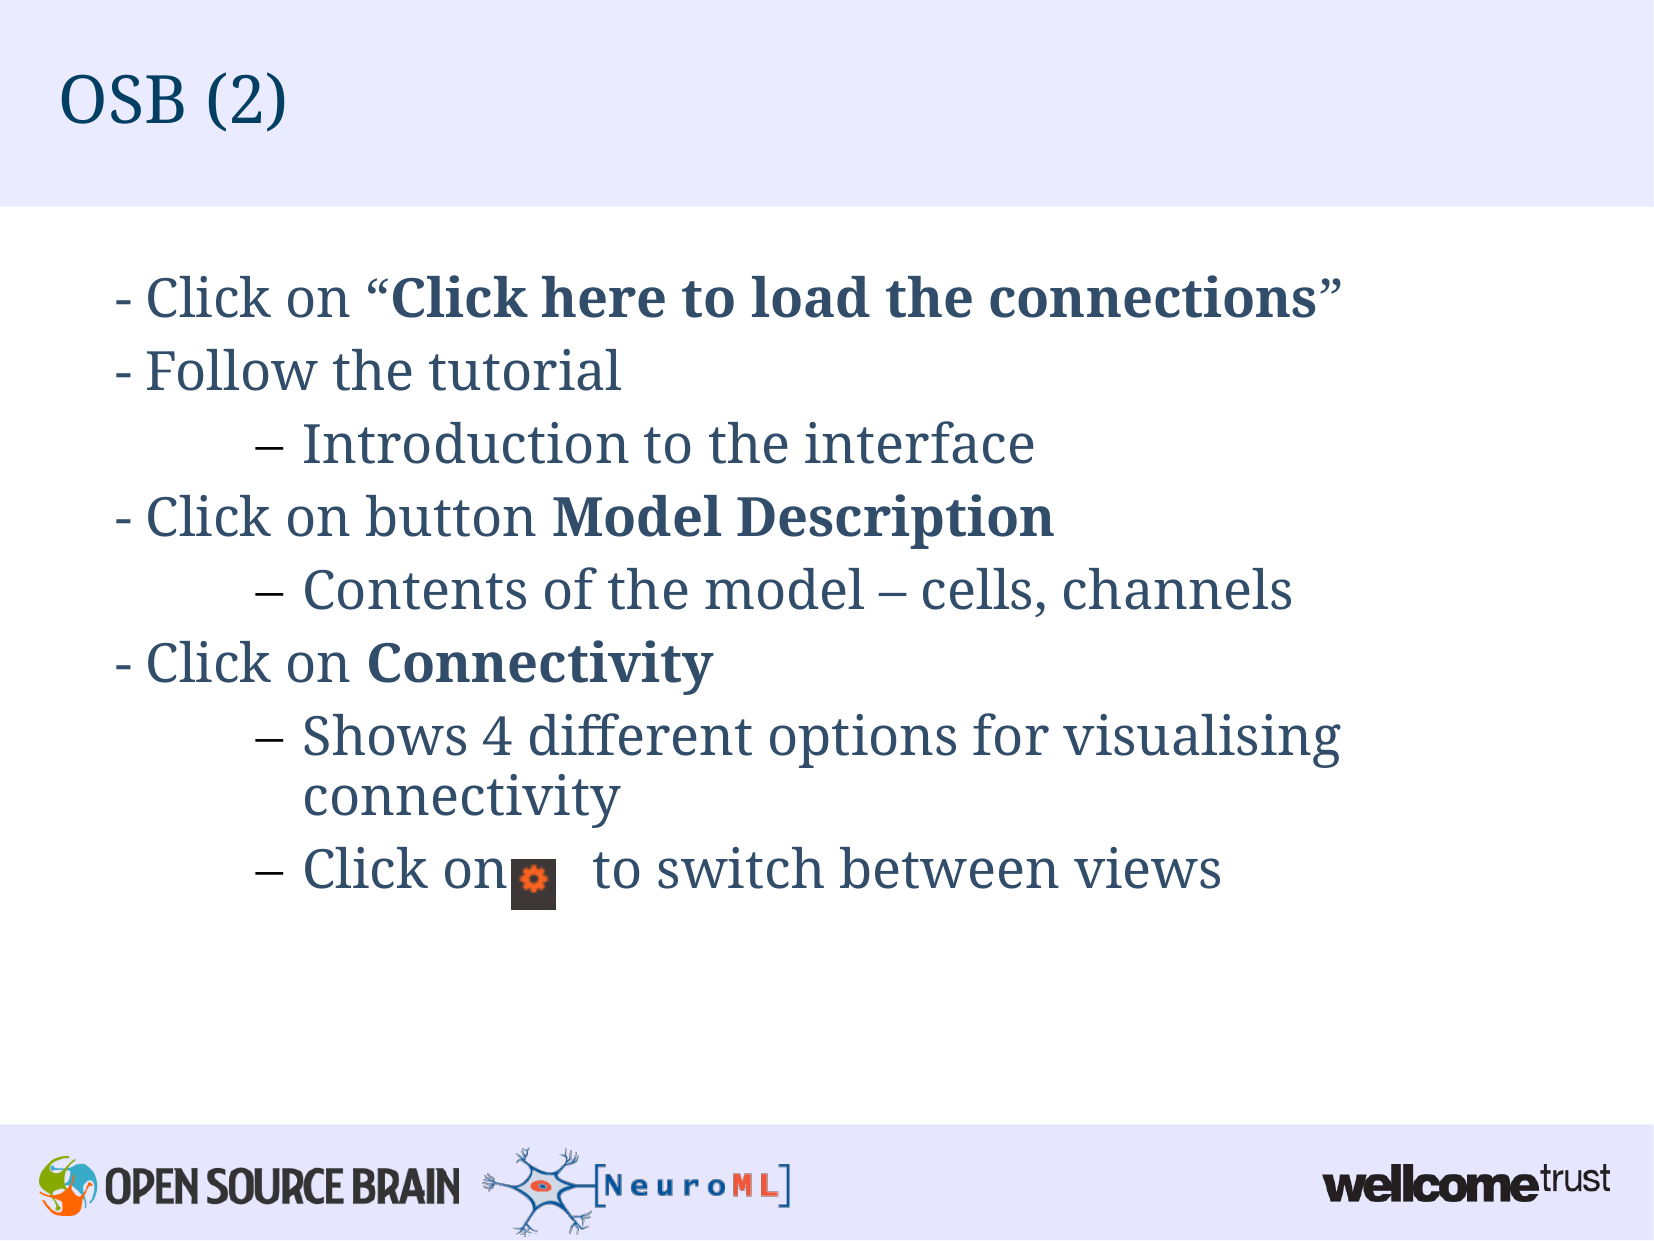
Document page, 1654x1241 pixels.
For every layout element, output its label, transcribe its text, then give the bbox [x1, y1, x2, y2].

title OSB (2) [59, 29, 1591, 173]
list - Click on “Click here to load the connections” - Follow the tutorial Introduction to the interface - Click on button Model Description Contents of the model – cells, channels - Click on Connectivity Shows 4 different options for visualising connectivity Click on to switch between views [59, 265, 1591, 985]
picture [482, 1147, 790, 1237]
picture [1322, 1164, 1610, 1202]
picture [39, 1156, 459, 1216]
picture [511, 859, 556, 910]
